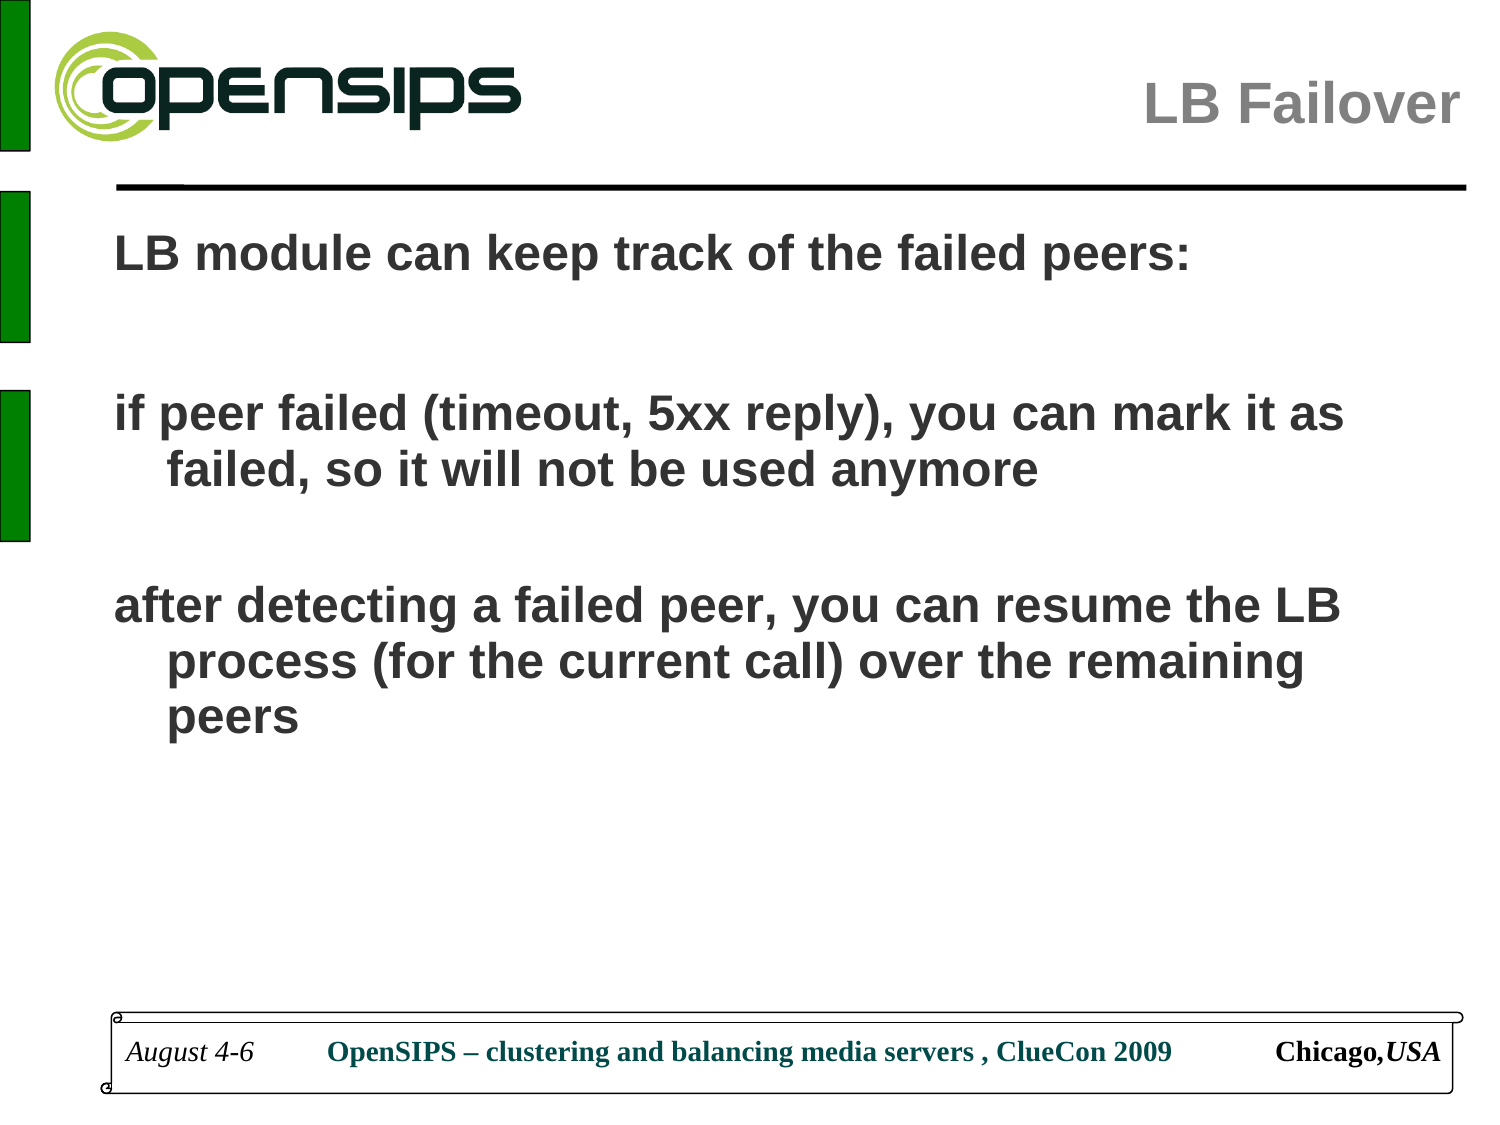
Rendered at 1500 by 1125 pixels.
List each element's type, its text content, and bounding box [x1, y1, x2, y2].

picture [51, 27, 532, 148]
list LB module can keep track of the failed peers: if peer failed (timeout, 5xx reply), you can mark it as failed, so it will not be used anymore after detecting a failed peer, you can resume the LB process (for the current call) over the remaining peers [112, 224, 1424, 961]
title LB Failover [299, 37, 1462, 188]
